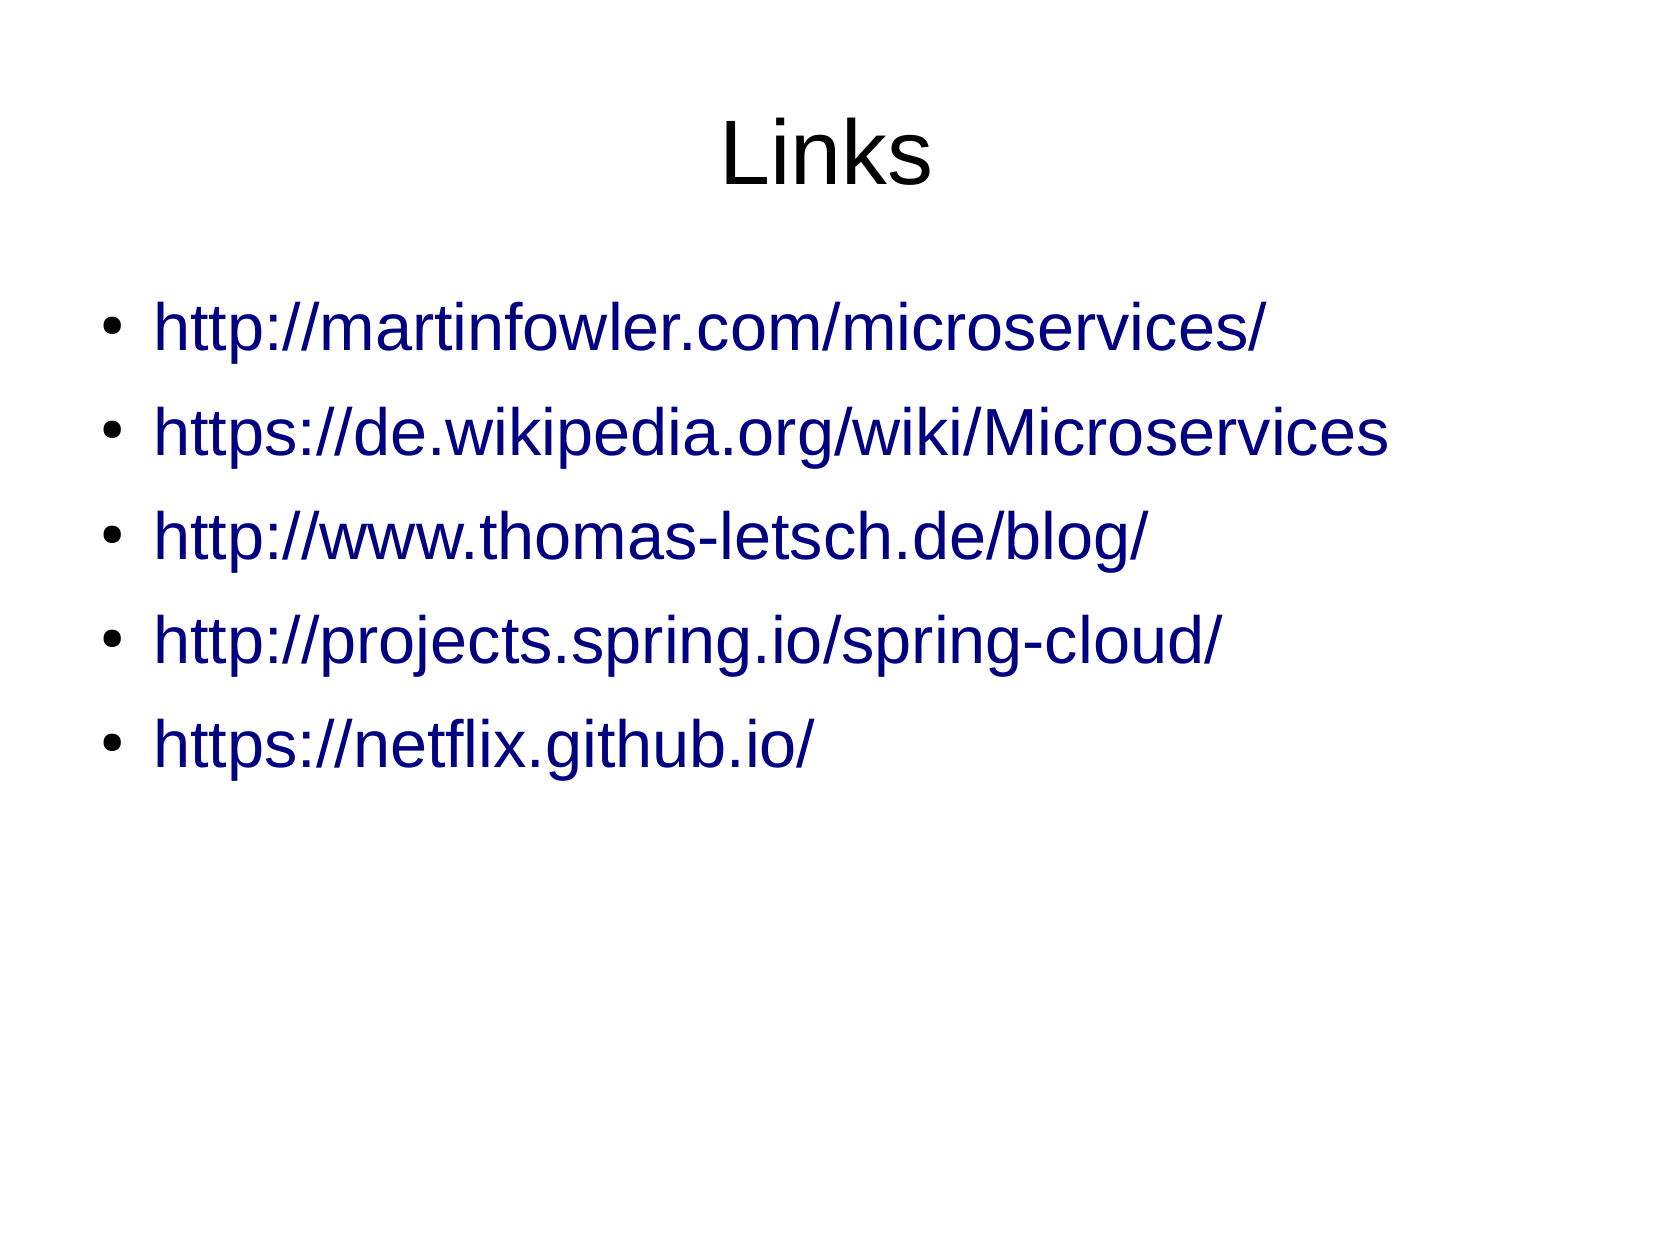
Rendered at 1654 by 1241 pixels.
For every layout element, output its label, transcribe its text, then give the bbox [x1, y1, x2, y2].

title Links [82, 49, 1571, 257]
list http://martinfowler.com/microservices/ https://de.wikipedia.org/wiki/Microservices http://www.thomas-letsch.de/blog/ http://projects.spring.io/spring-cloud/ https://netflix.github.io/ [82, 290, 1571, 1010]
